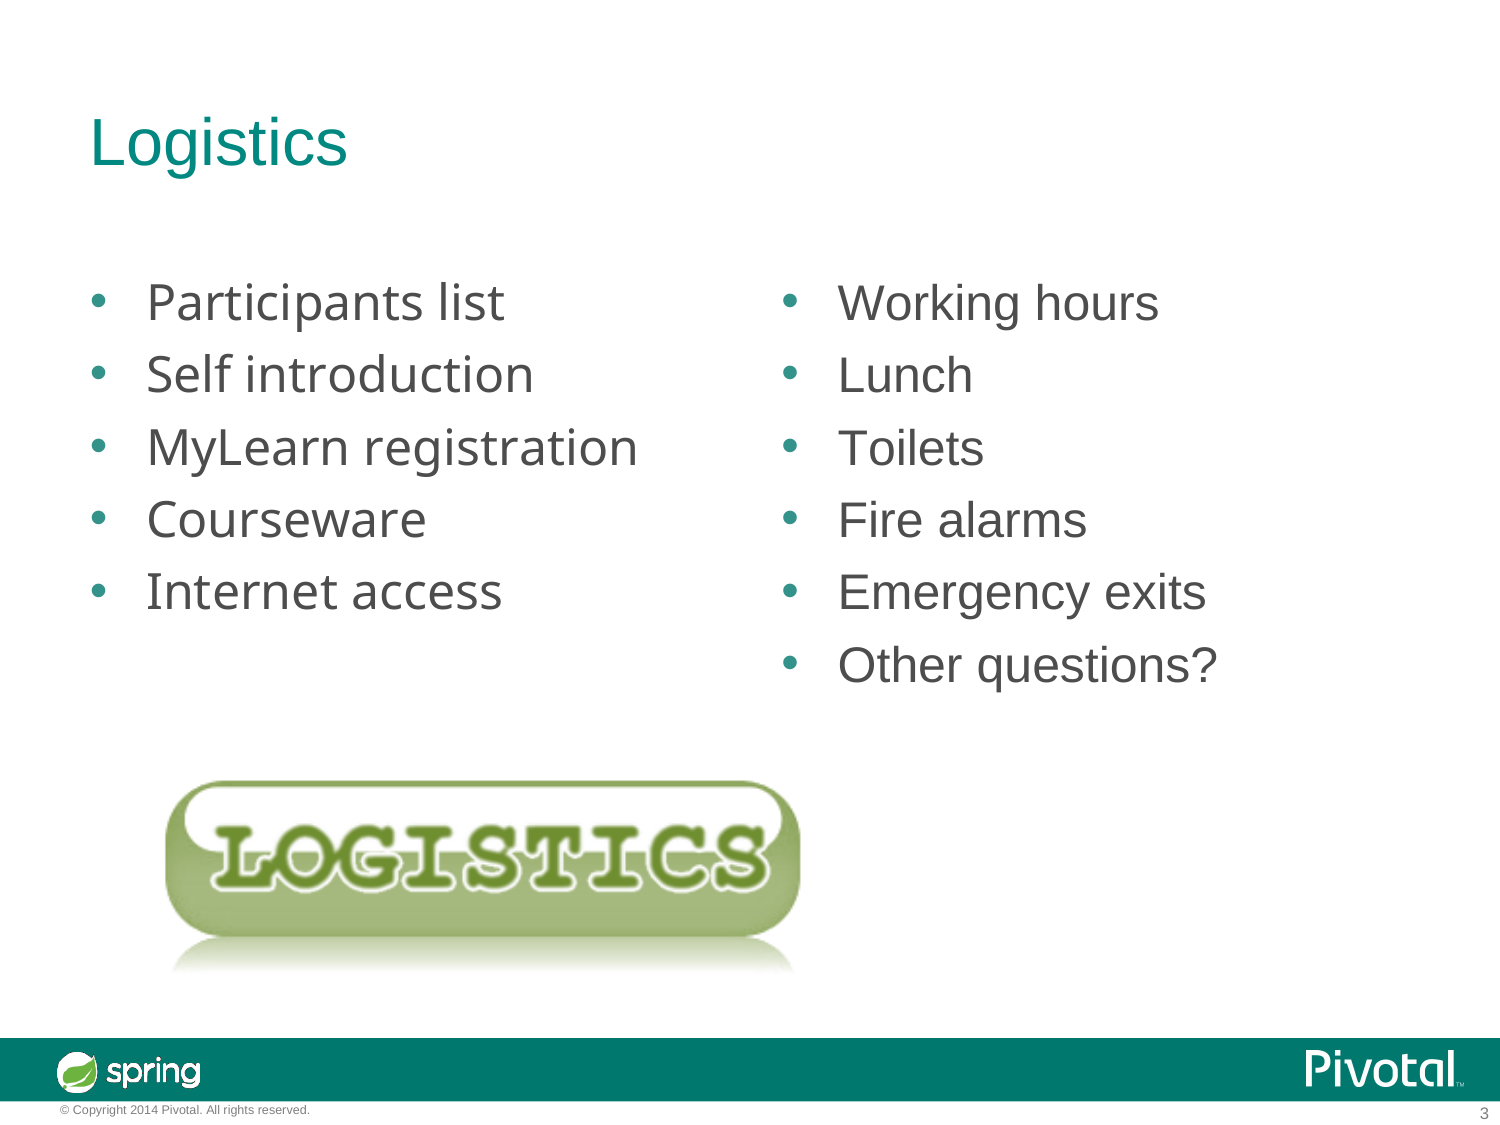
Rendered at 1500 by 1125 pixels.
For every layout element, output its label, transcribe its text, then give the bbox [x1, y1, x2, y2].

list Participants list Self introduction MyLearn registration Courseware Internet access [75, 262, 1426, 1005]
list Working hours Lunch Toilets Fire alarms Emergency exits Other questions? [766, 262, 1426, 701]
picture [129, 750, 824, 1017]
picture [1306, 1050, 1464, 1087]
picture [32, 1041, 210, 1103]
title Logistics [75, 45, 1426, 233]
